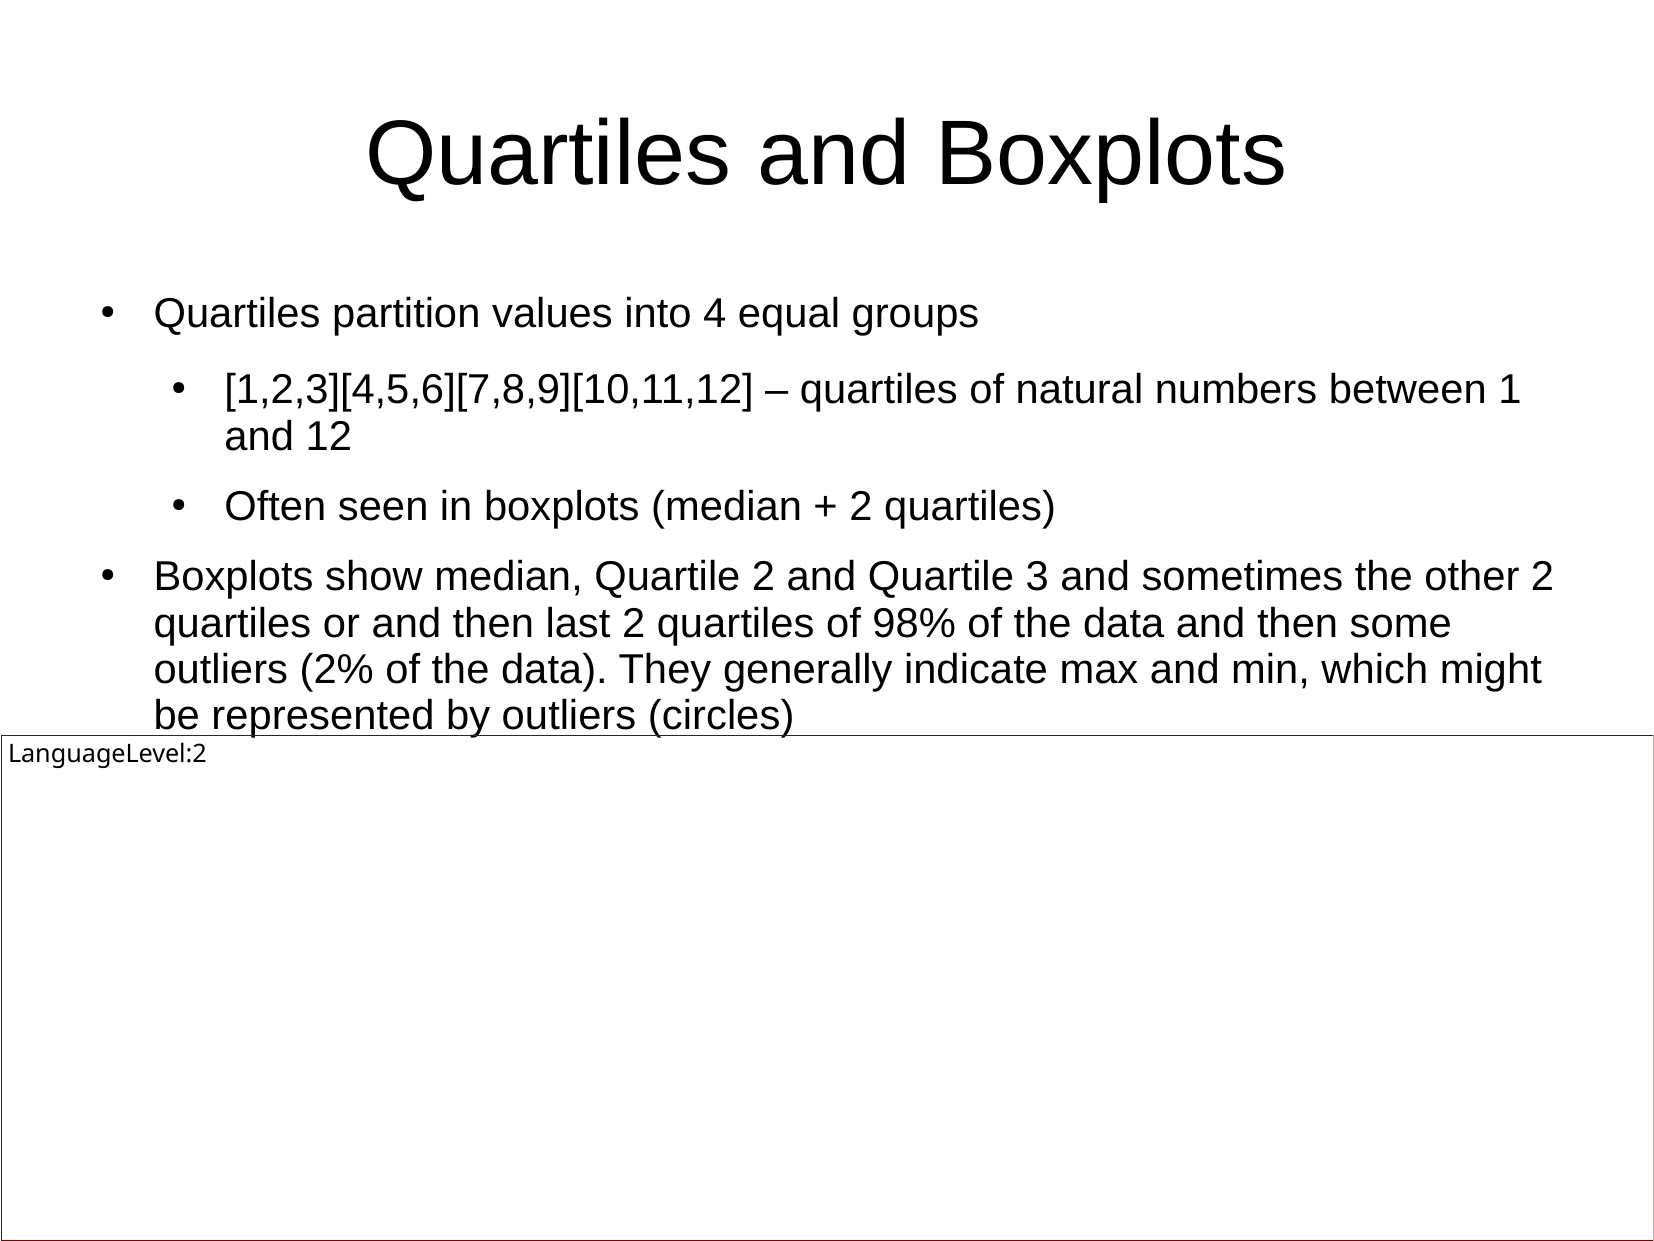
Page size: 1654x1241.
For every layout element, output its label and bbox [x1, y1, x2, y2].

picture [37, 748, 49, 762]
picture [112, 748, 124, 762]
picture [193, 744, 205, 762]
picture [139, 748, 151, 762]
picture [152, 748, 165, 762]
picture [51, 748, 63, 768]
picture [22, 748, 33, 762]
picture [166, 748, 178, 762]
picture [97, 748, 109, 768]
picture [82, 748, 93, 762]
picture [127, 744, 138, 762]
picture [68, 748, 79, 762]
picture [10, 744, 21, 762]
